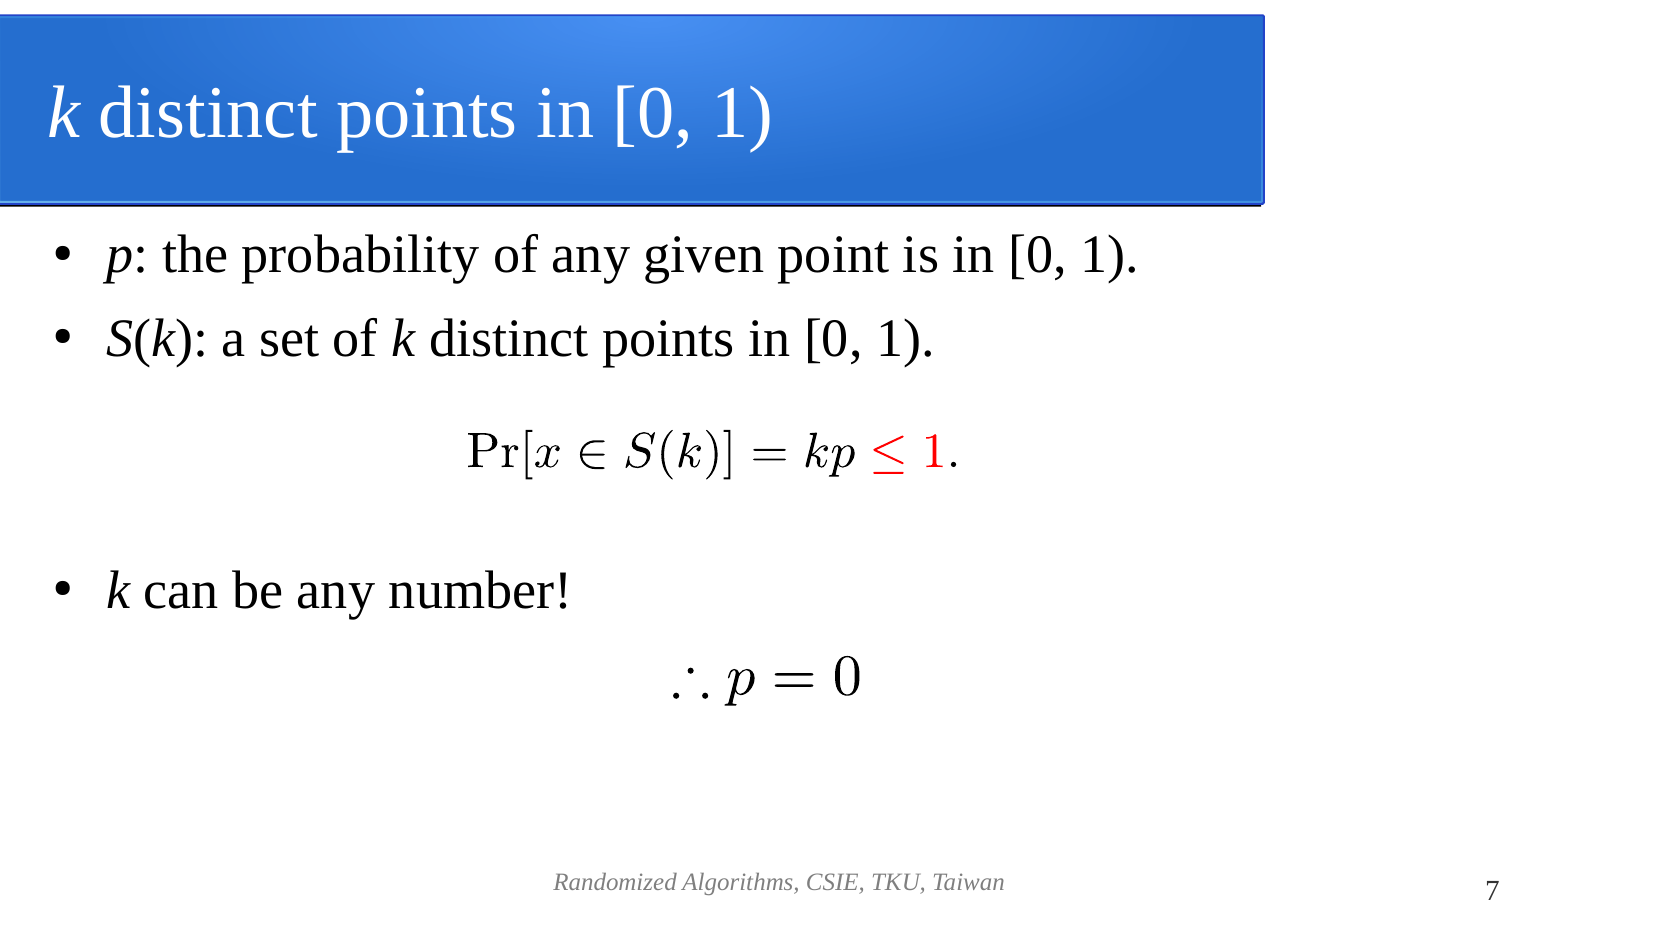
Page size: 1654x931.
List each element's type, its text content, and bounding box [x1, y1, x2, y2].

picture [671, 655, 860, 706]
picture [466, 429, 957, 480]
list p: the probability of any given point is in [0, 1). S(k): a set of k distinct points in [0, 1). k can be any number! [35, 224, 1524, 764]
title k distinct points in [0, 1) [47, 35, 1199, 189]
